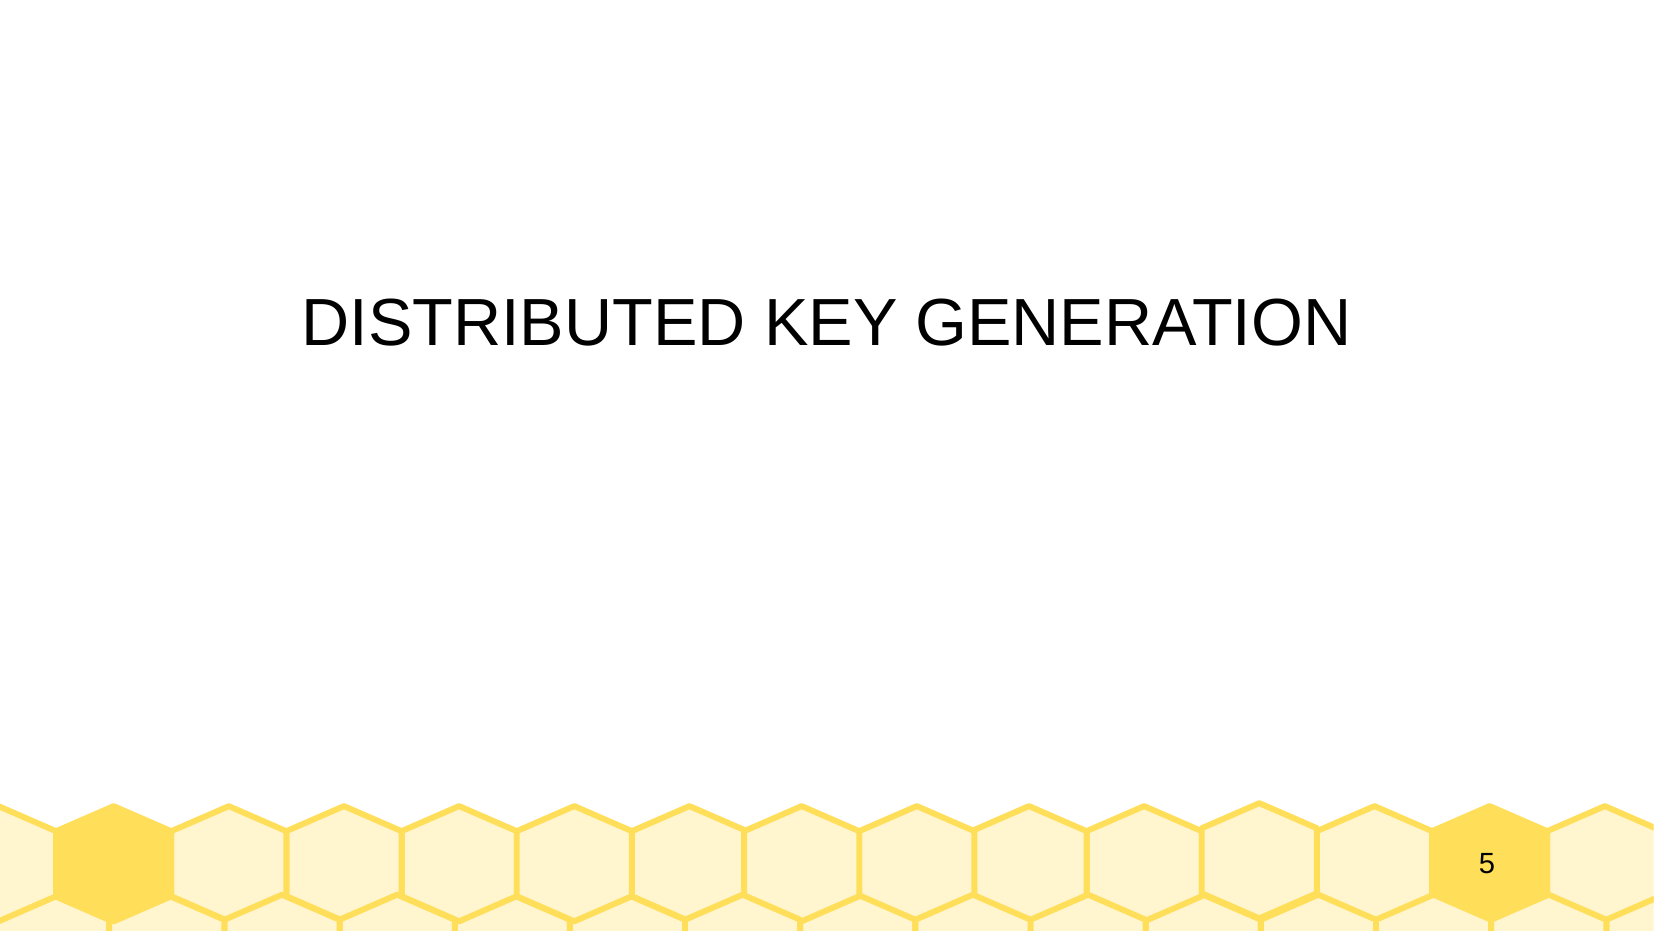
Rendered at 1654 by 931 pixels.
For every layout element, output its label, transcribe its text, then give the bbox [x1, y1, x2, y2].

subtitle DISTRIBUTED KEY GENERATION [82, 37, 1571, 758]
